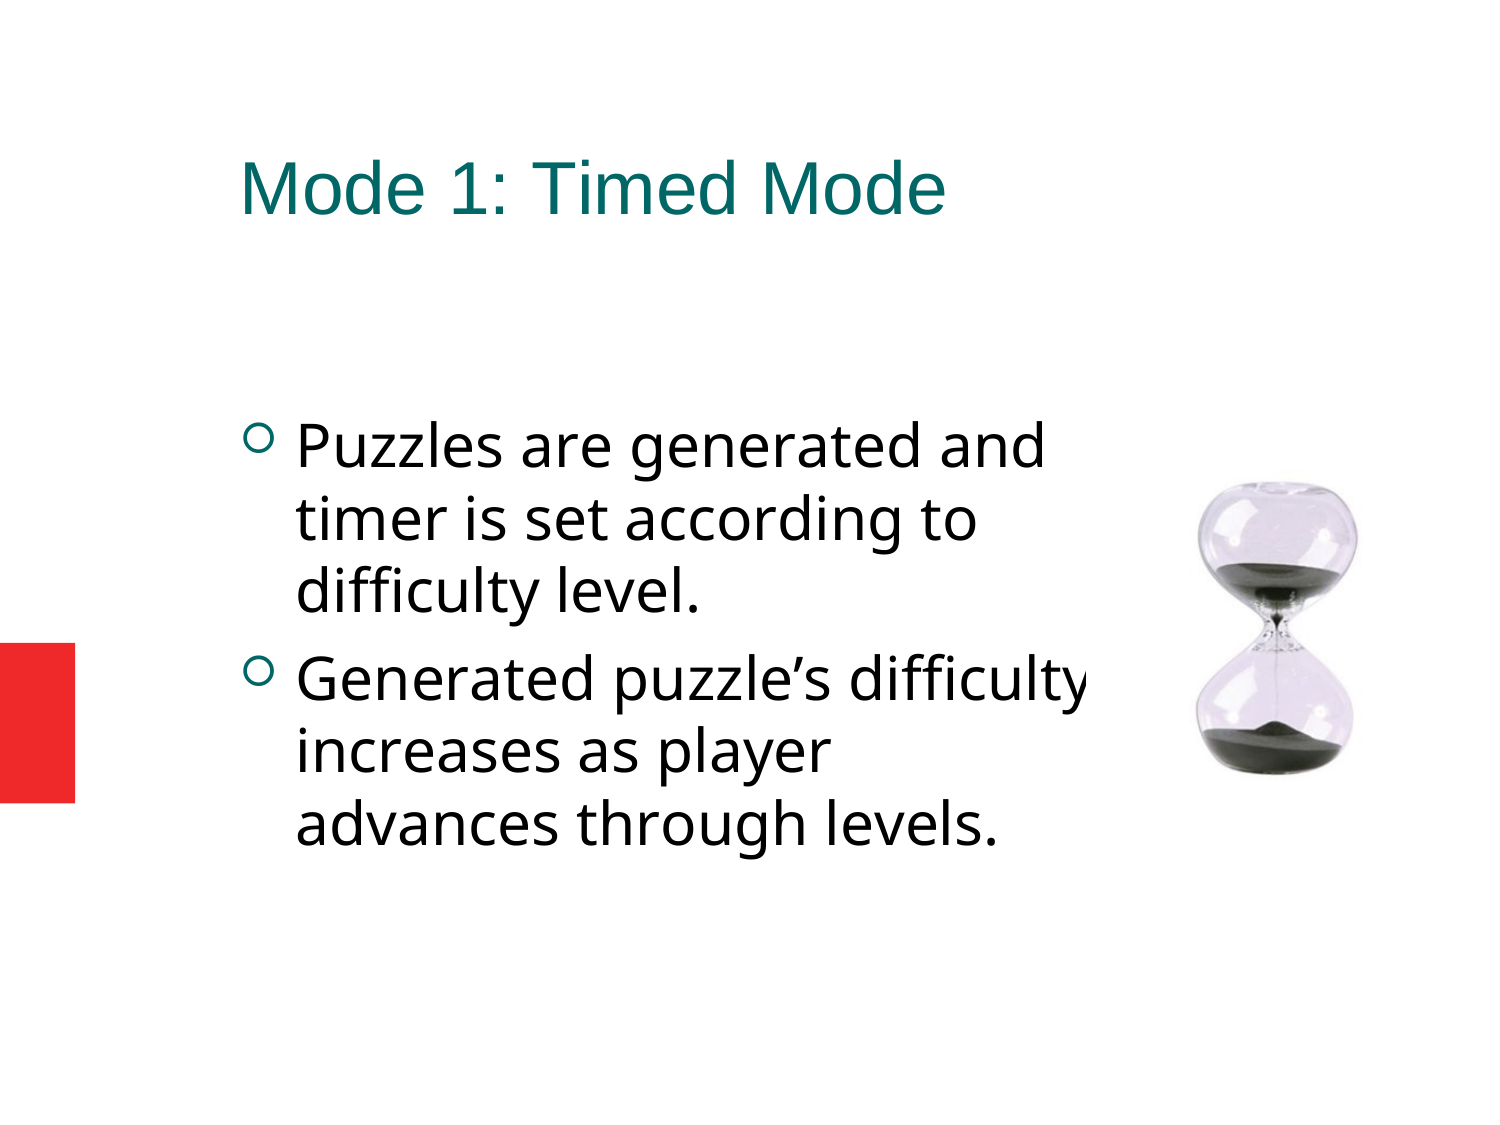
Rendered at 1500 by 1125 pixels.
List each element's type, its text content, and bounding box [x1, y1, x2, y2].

text_box Mode 1: Timed Mode [224, 49, 1425, 237]
picture [1086, 436, 1468, 818]
text_box Puzzles are generated and timer is set according to difficulty level. Generated puzzle’s difficulty increases as player advances through levels. [224, 399, 1111, 863]
